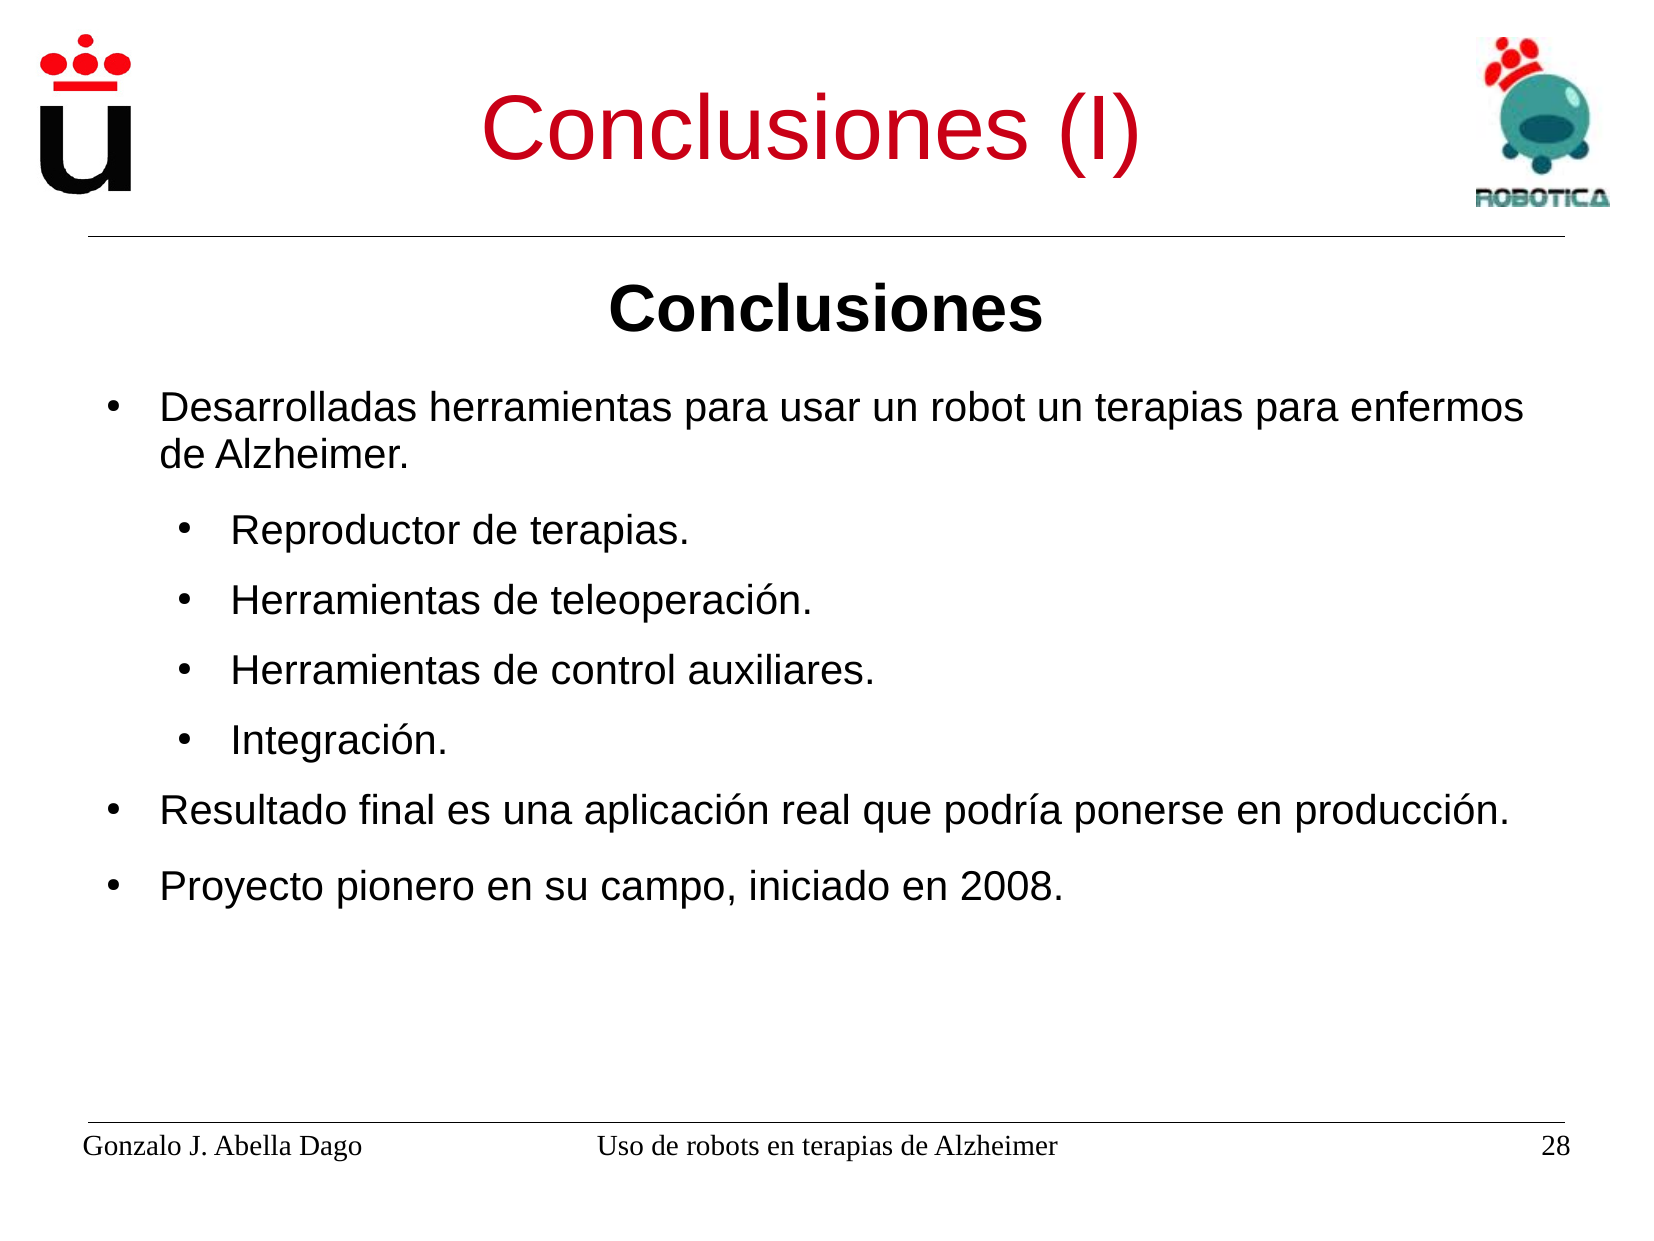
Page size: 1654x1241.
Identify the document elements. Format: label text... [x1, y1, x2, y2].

title Conclusiones (I) [206, 76, 1418, 180]
text_box Conclusiones [88, 264, 1565, 354]
picture [29, 29, 148, 207]
picture [1476, 37, 1610, 207]
list Desarrolladas herramientas para usar un robot un terapias para enfermos de Alzheimer. Reproductor de terapias. Herramientas de teleoperación. Herramientas de control auxiliares. Integración. Resultado final es una aplicación real que podría ponerse en producción. Proyecto pionero en su campo, iniciado en 2008. [88, 383, 1572, 1085]
